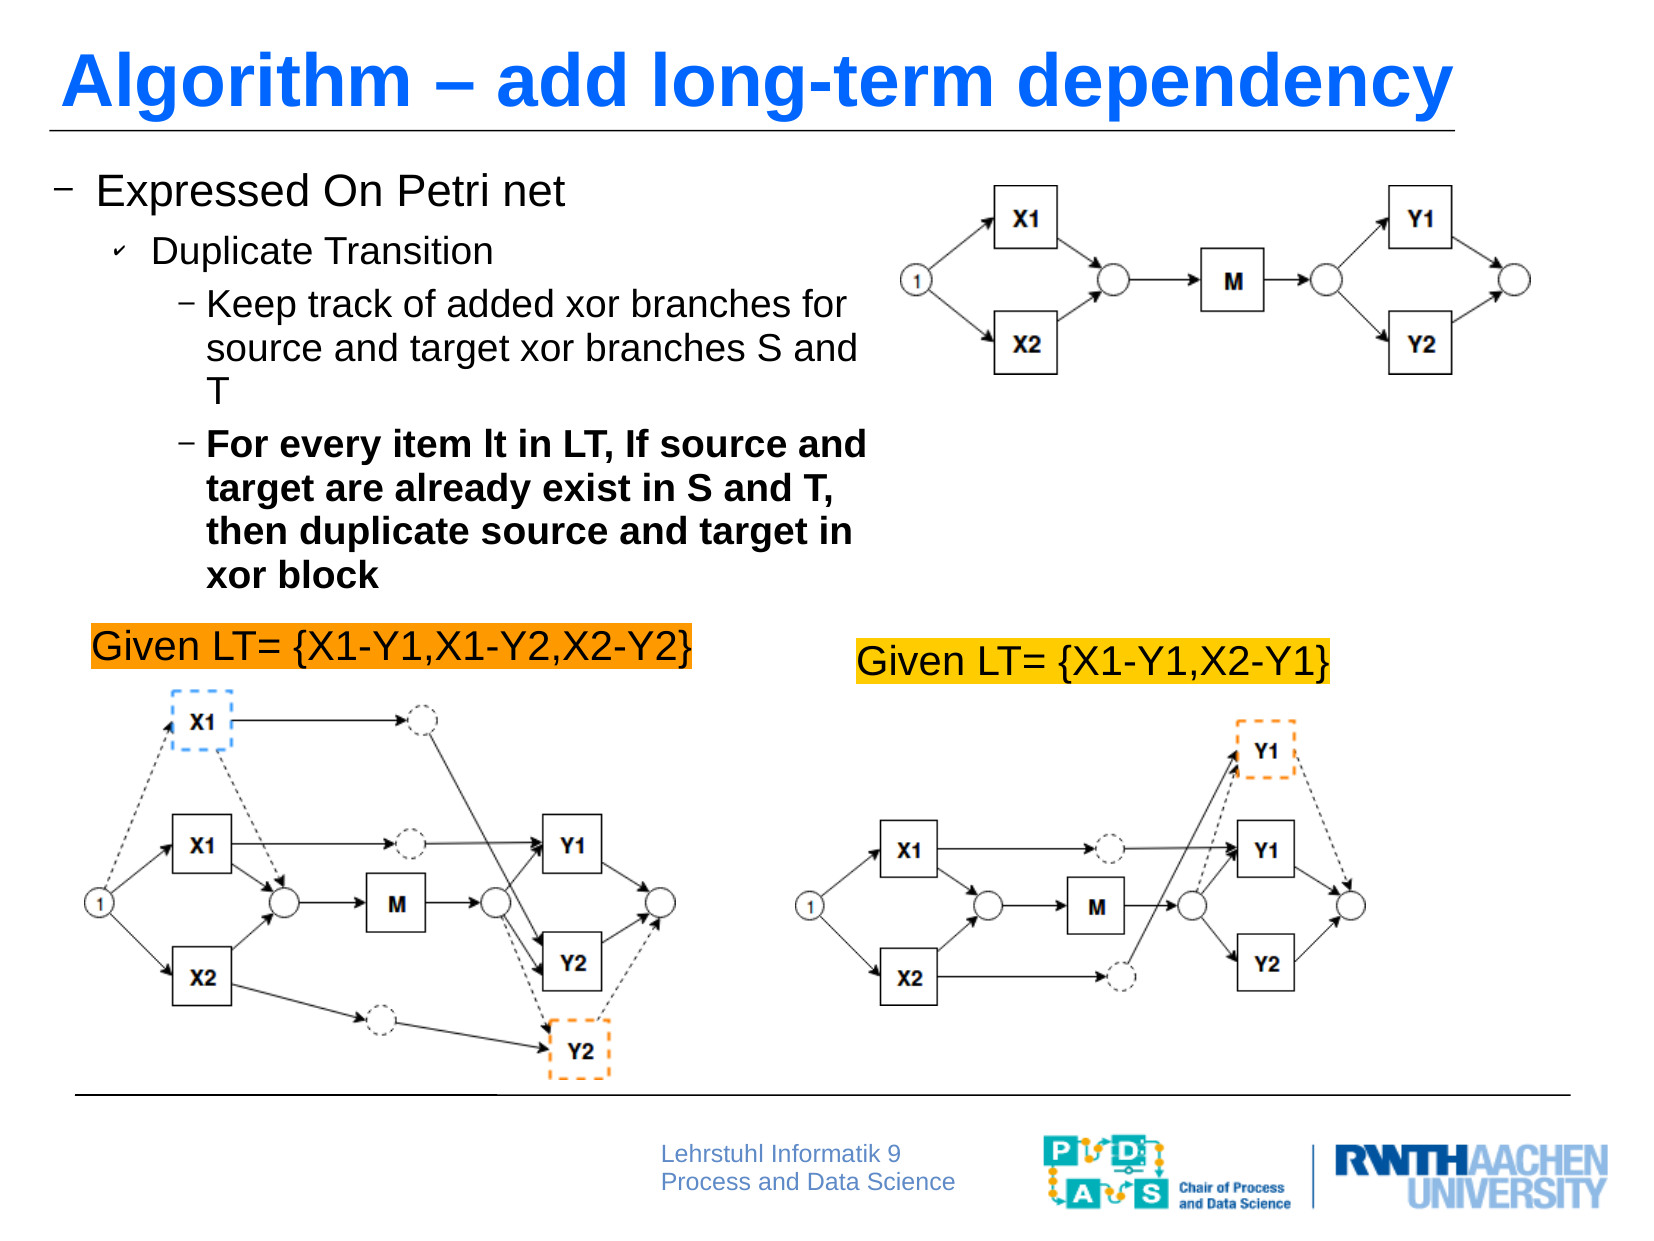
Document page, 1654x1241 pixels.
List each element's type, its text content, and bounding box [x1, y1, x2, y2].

picture [795, 719, 1366, 1006]
text_box Given LT= {X1-Y1,X1-Y2,X2-Y2} [0, 615, 736, 691]
picture [900, 185, 1531, 376]
text_box Given LT= {X1-Y1,X2-Y1} [735, 630, 1501, 706]
title Algorithm – add long-term dependency [60, 30, 1549, 131]
list Expressed On Petri net Duplicate Transition Keep track of added xor branches for source and target xor branches S and T For every item lt in LT, If source and target are already exist in S and T, then duplicate source and target in xor block [0, 165, 886, 601]
picture [84, 691, 676, 1081]
picture [1005, 1090, 1647, 1241]
